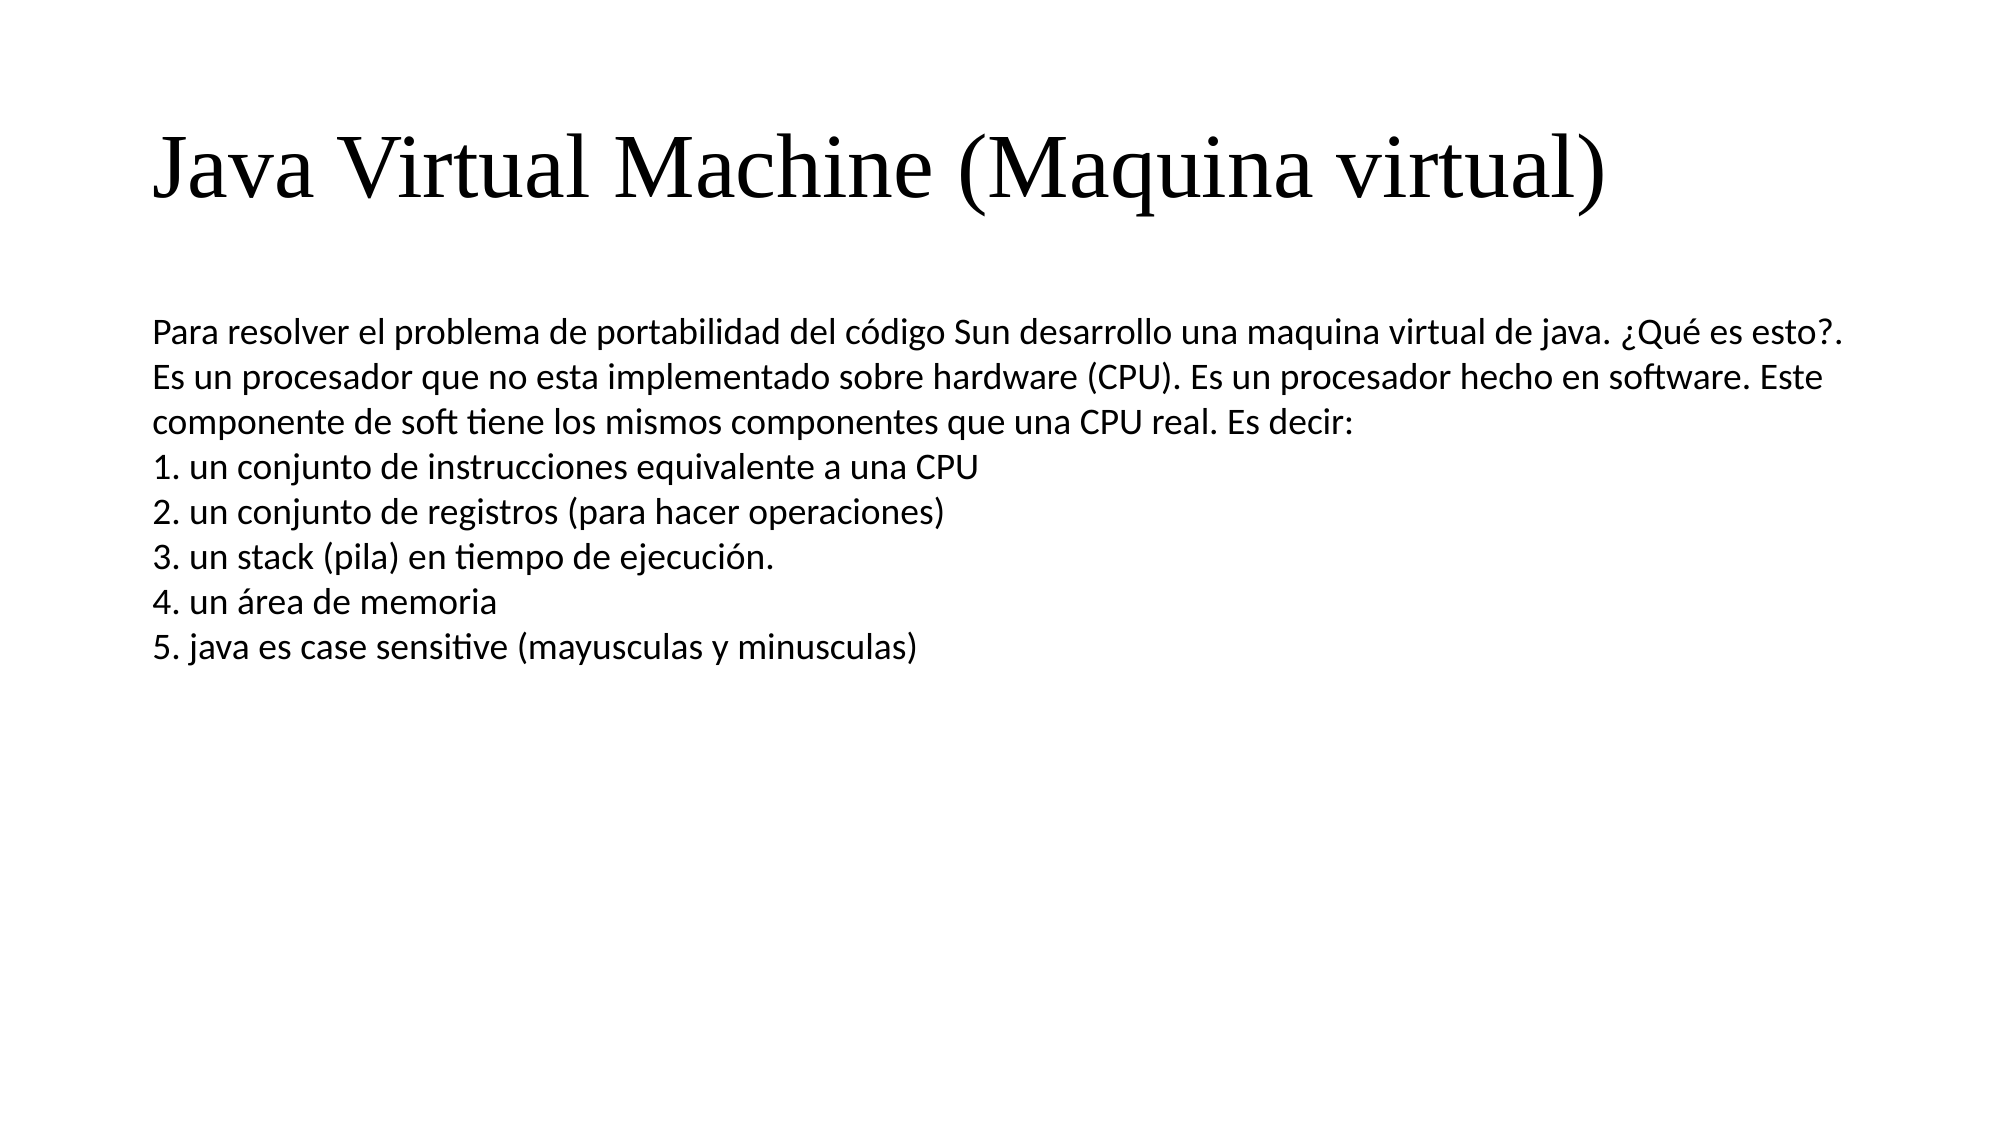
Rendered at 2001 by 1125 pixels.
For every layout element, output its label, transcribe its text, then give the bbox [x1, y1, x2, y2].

text_box Para resolver el problema de portabilidad del código Sun desarrollo una maquina virtual de java. ¿Qué es esto?. Es un procesador que no esta implementado sobre hardware (CPU). Es un procesador hecho en software. Este componente de soft tiene los mismos componentes que una CPU real. Es decir: 1. un conjunto de instrucciones equivalente a una CPU 2. un conjunto de registros (para hacer operaciones) 3. un stack (pila) en tiempo de ejecución. 4. un área de memoria 5. java es case sensitive (mayusculas y minusculas) [137, 299, 1862, 1013]
text_box Java Virtual Machine (Maquina virtual) [137, 59, 1862, 277]
